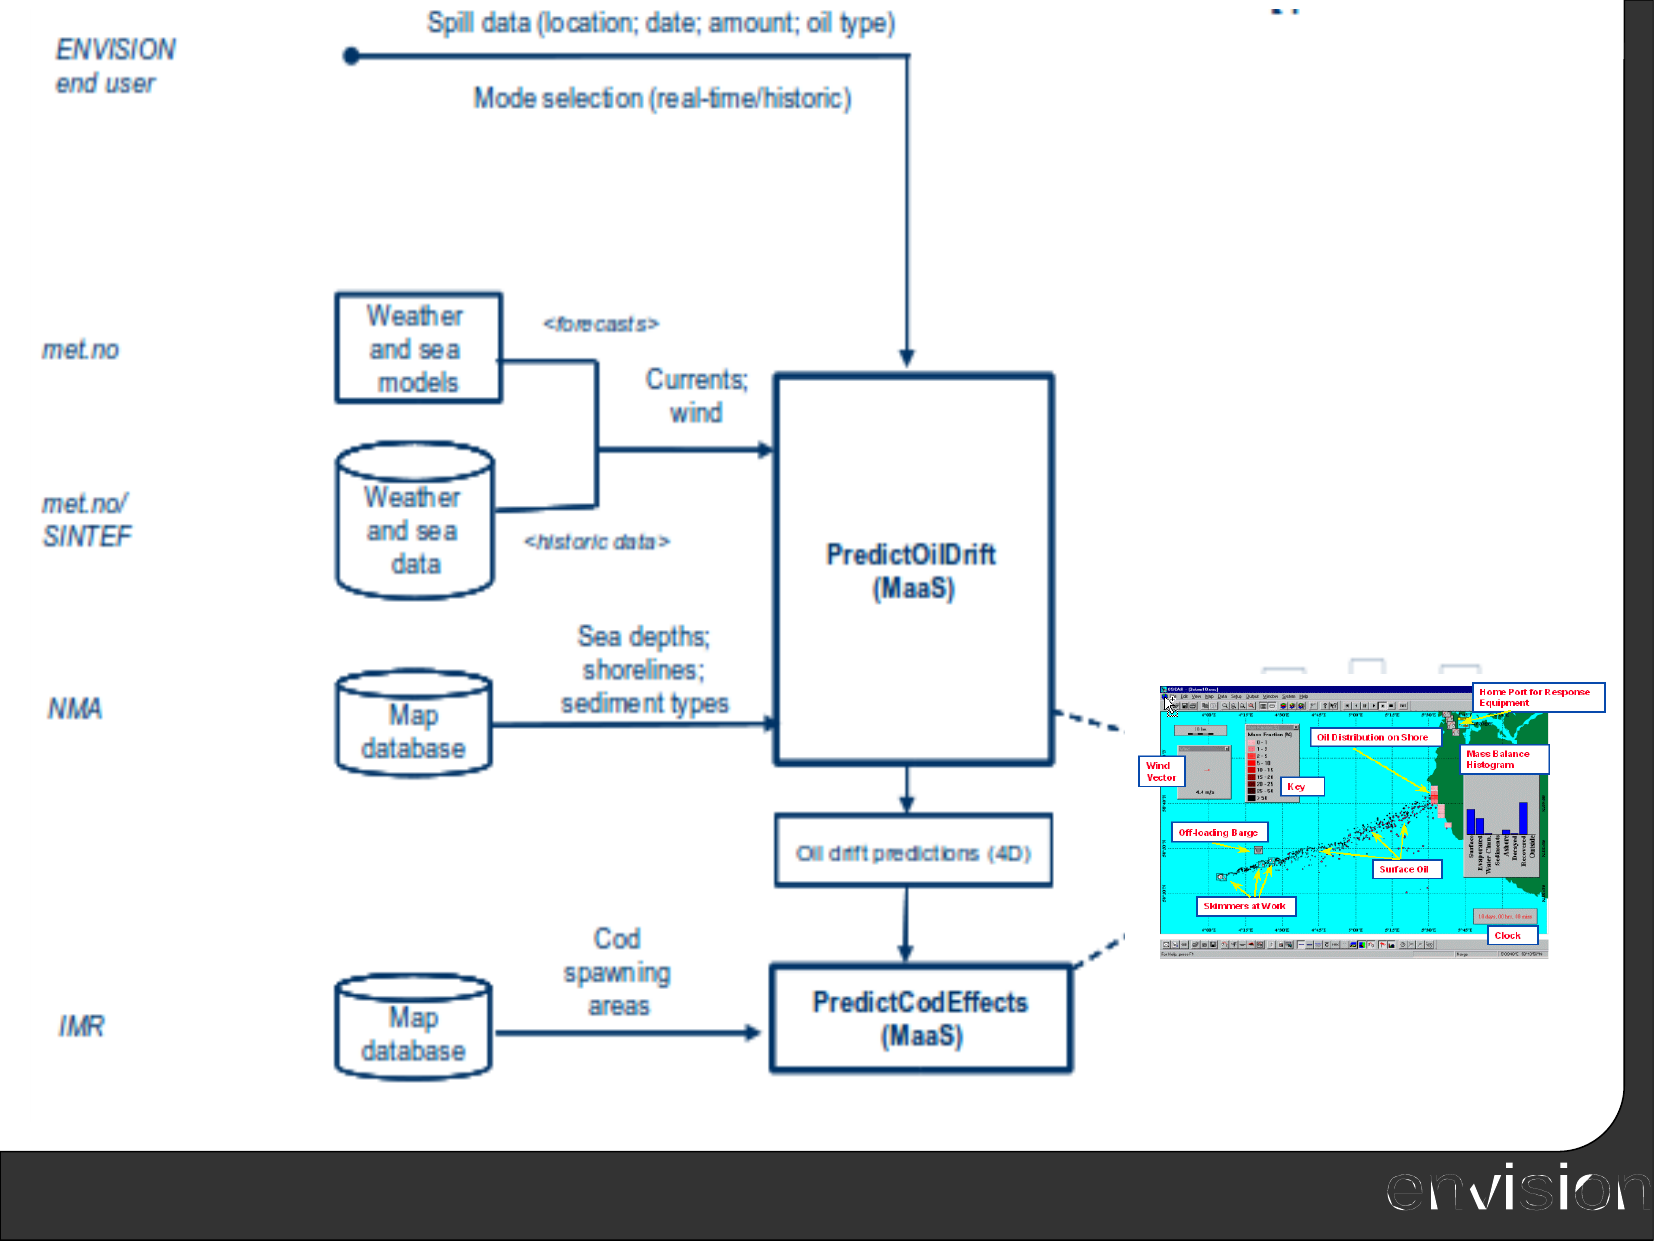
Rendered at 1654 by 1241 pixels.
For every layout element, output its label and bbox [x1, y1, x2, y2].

picture [29, 9, 1613, 1122]
